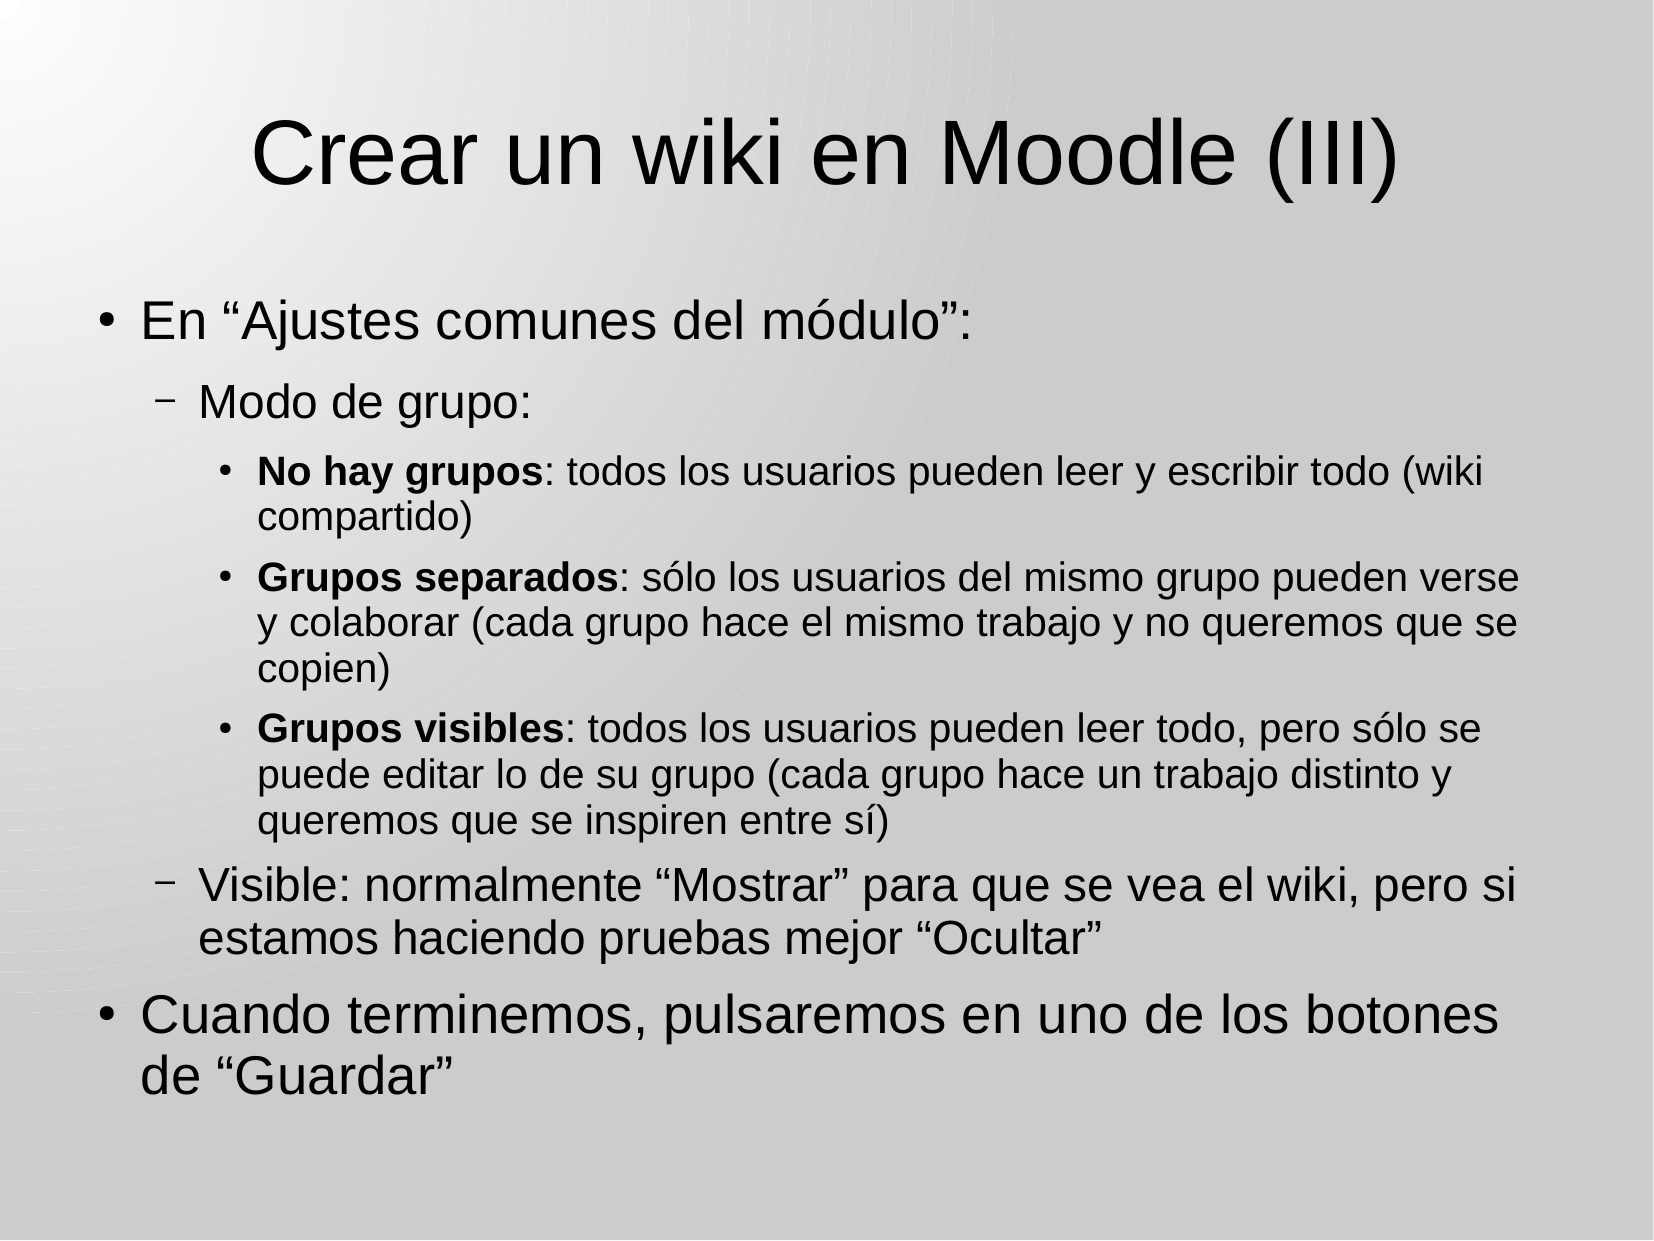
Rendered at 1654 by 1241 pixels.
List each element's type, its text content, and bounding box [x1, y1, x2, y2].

list En “Ajustes comunes del módulo”: Modo de grupo: No hay grupos: todos los usuarios pueden leer y escribir todo (wiki compartido) Grupos separados: sólo los usuarios del mismo grupo pueden verse y colaborar (cada grupo hace el mismo trabajo y no queremos que se copien) Grupos visibles: todos los usuarios pueden leer todo, pero sólo se puede editar lo de su grupo (cada grupo hace un trabajo distinto y queremos que se inspiren entre sí) Visible: normalmente “Mostrar” para que se vea el wiki, pero si estamos haciendo pruebas mejor “Ocultar” Cuando terminemos, pulsaremos en uno de los botones de “Guardar” [82, 290, 1538, 1109]
title Crear un wiki en Moodle (III) [82, 49, 1571, 257]
